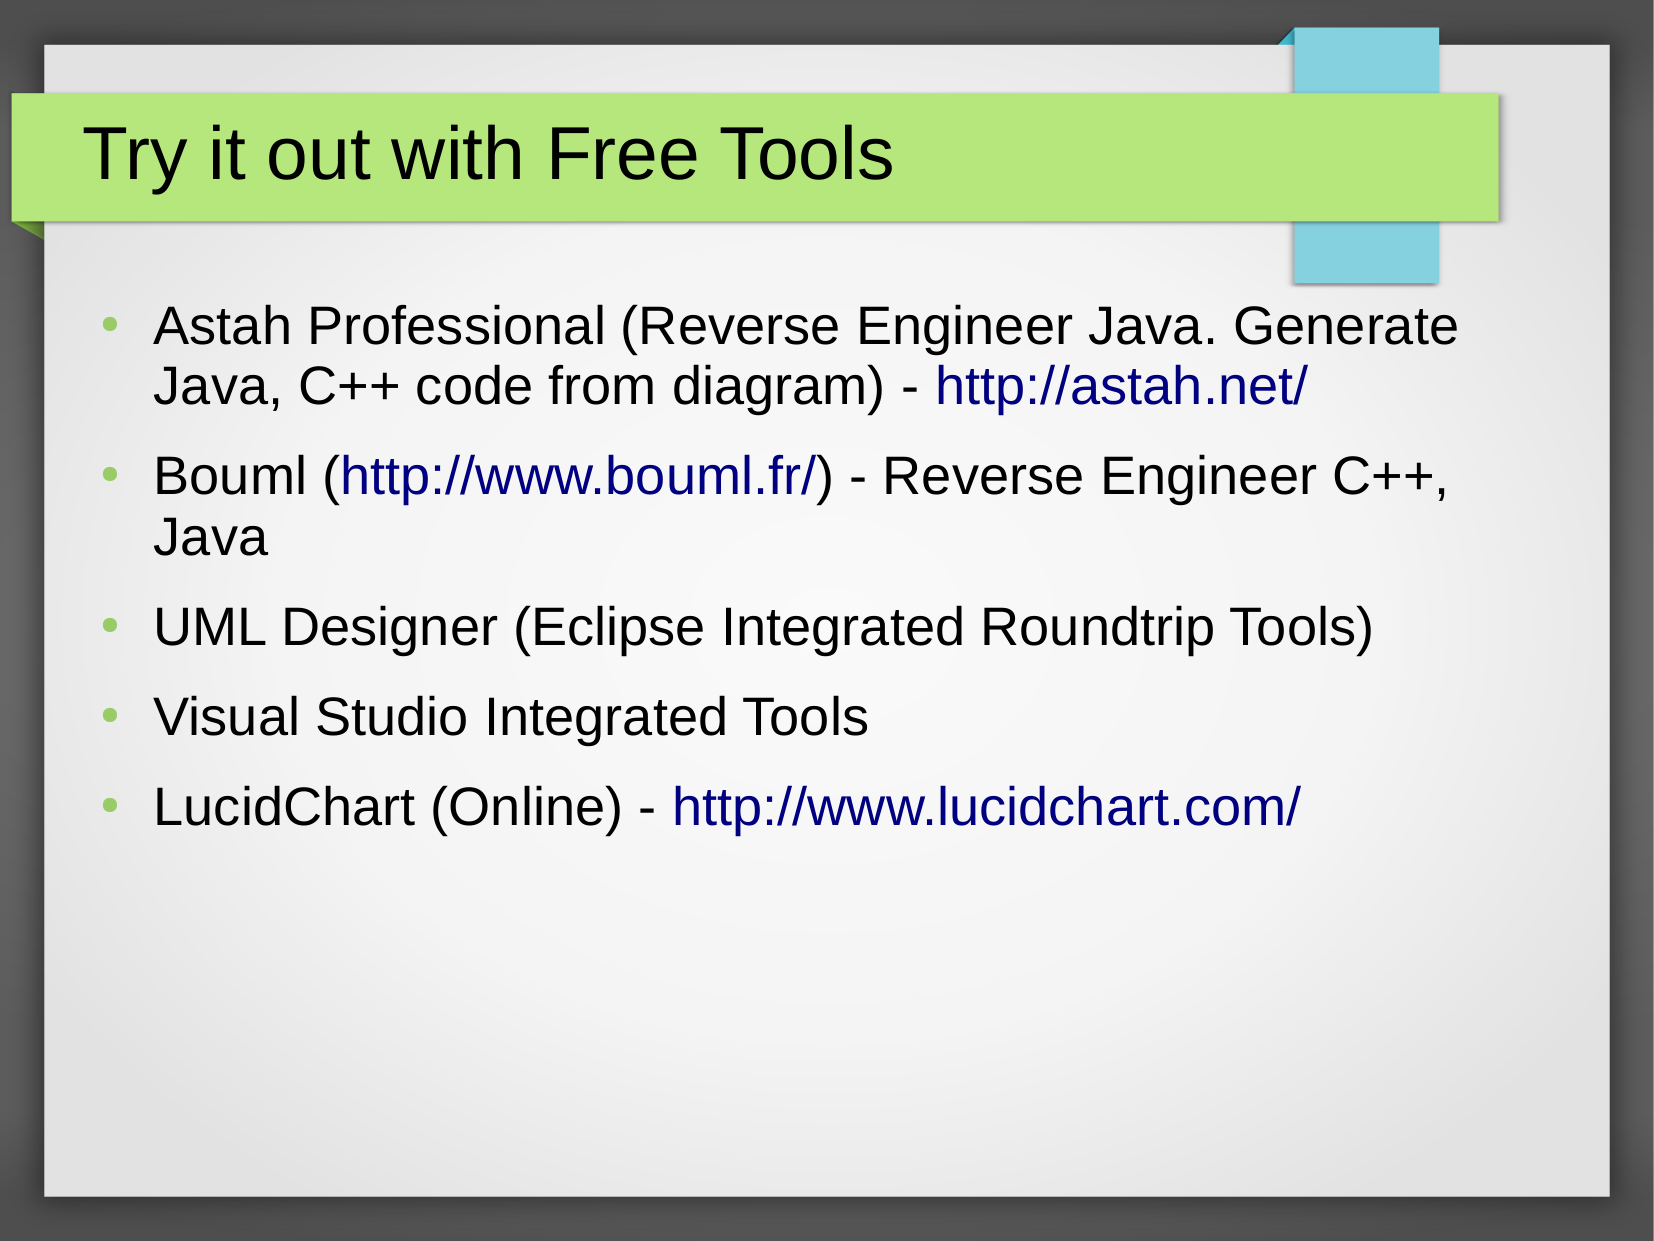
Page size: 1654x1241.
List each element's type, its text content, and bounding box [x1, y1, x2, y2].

title Try it out with Free Tools [82, 94, 1264, 213]
list Astah Professional (Reverse Engineer Java. Generate Java, C++ code from diagram) - http://astah.net/ Bouml (http://www.bouml.fr/) - Reverse Engineer C++, Java UML Designer (Eclipse Integrated Roundtrip Tools) Visual Studio Integrated Tools LucidChart (Online) - http://www.lucidchart.com/ [82, 295, 1571, 1015]
picture [0, 0, 1654, 1241]
